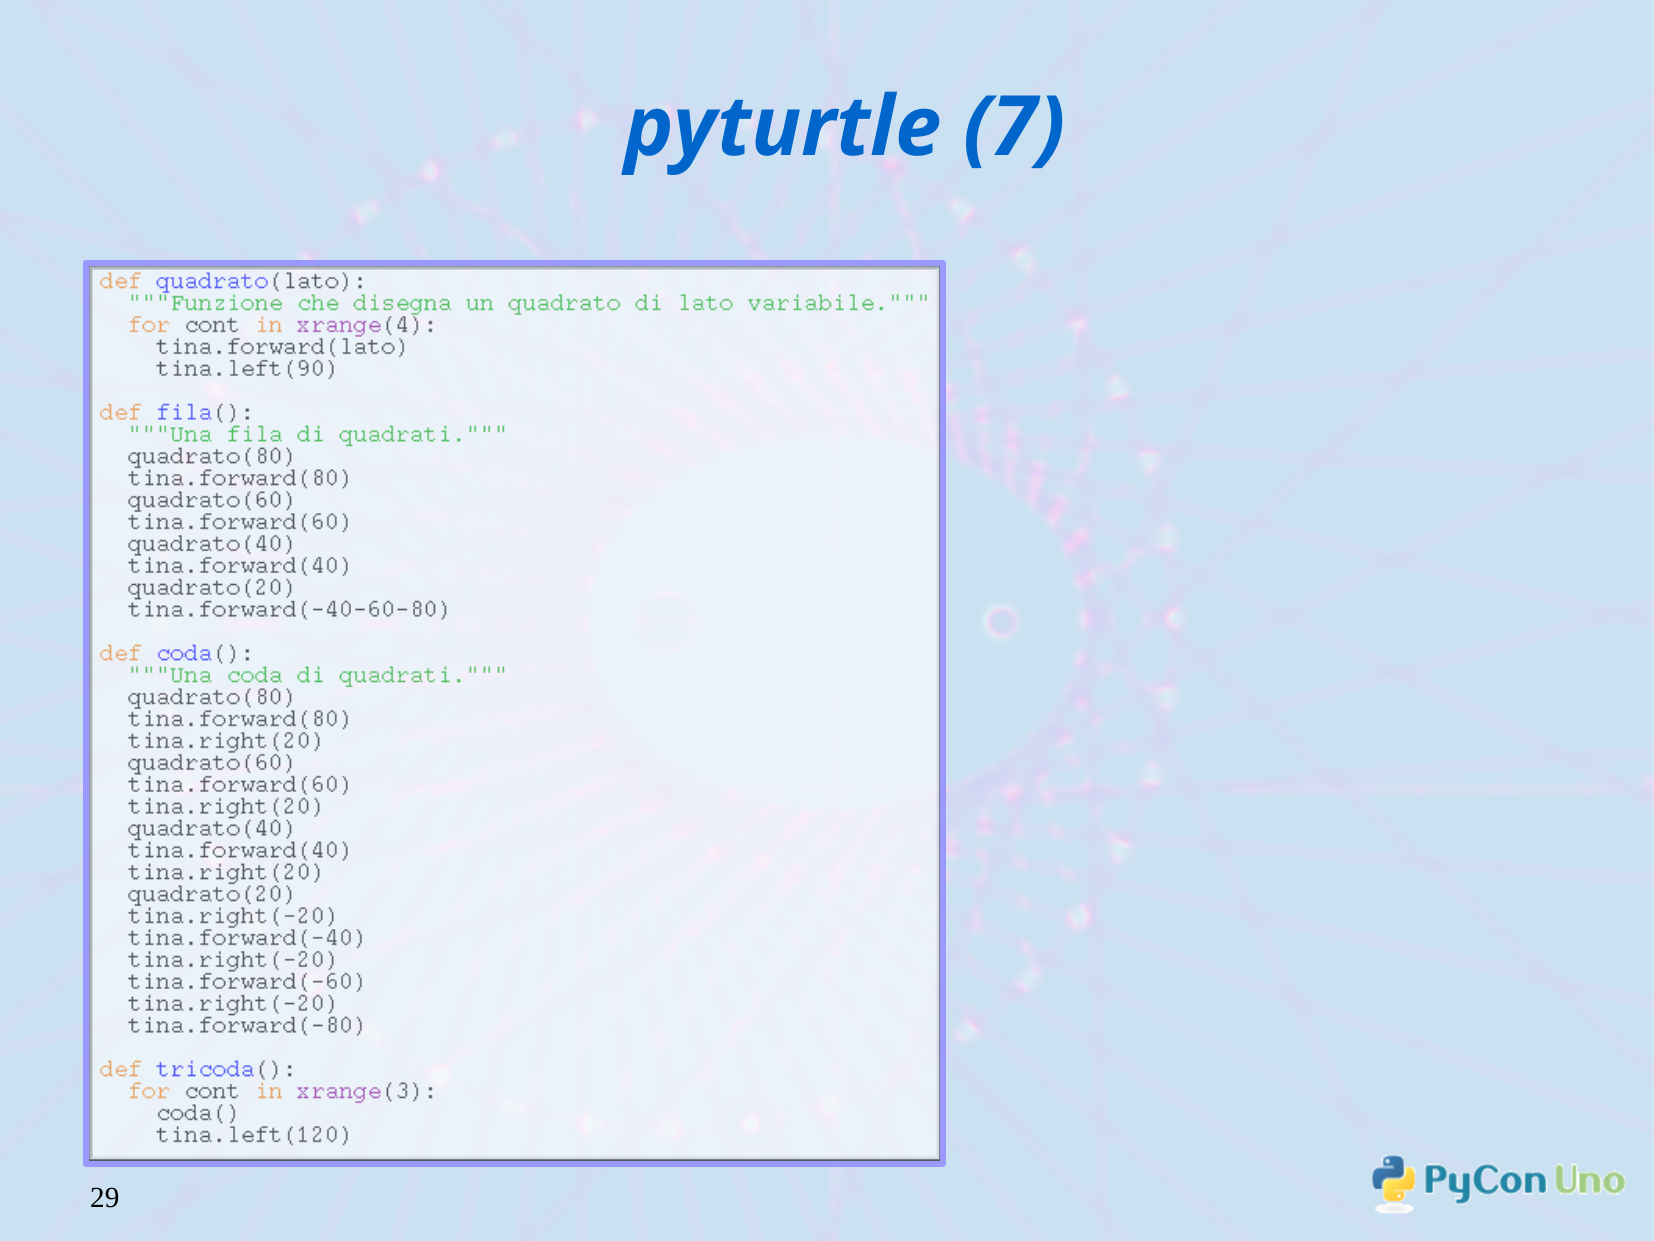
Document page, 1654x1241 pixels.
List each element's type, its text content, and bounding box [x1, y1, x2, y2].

title pyturtle (7) [139, 19, 1552, 227]
picture [0, 0, 1654, 1241]
